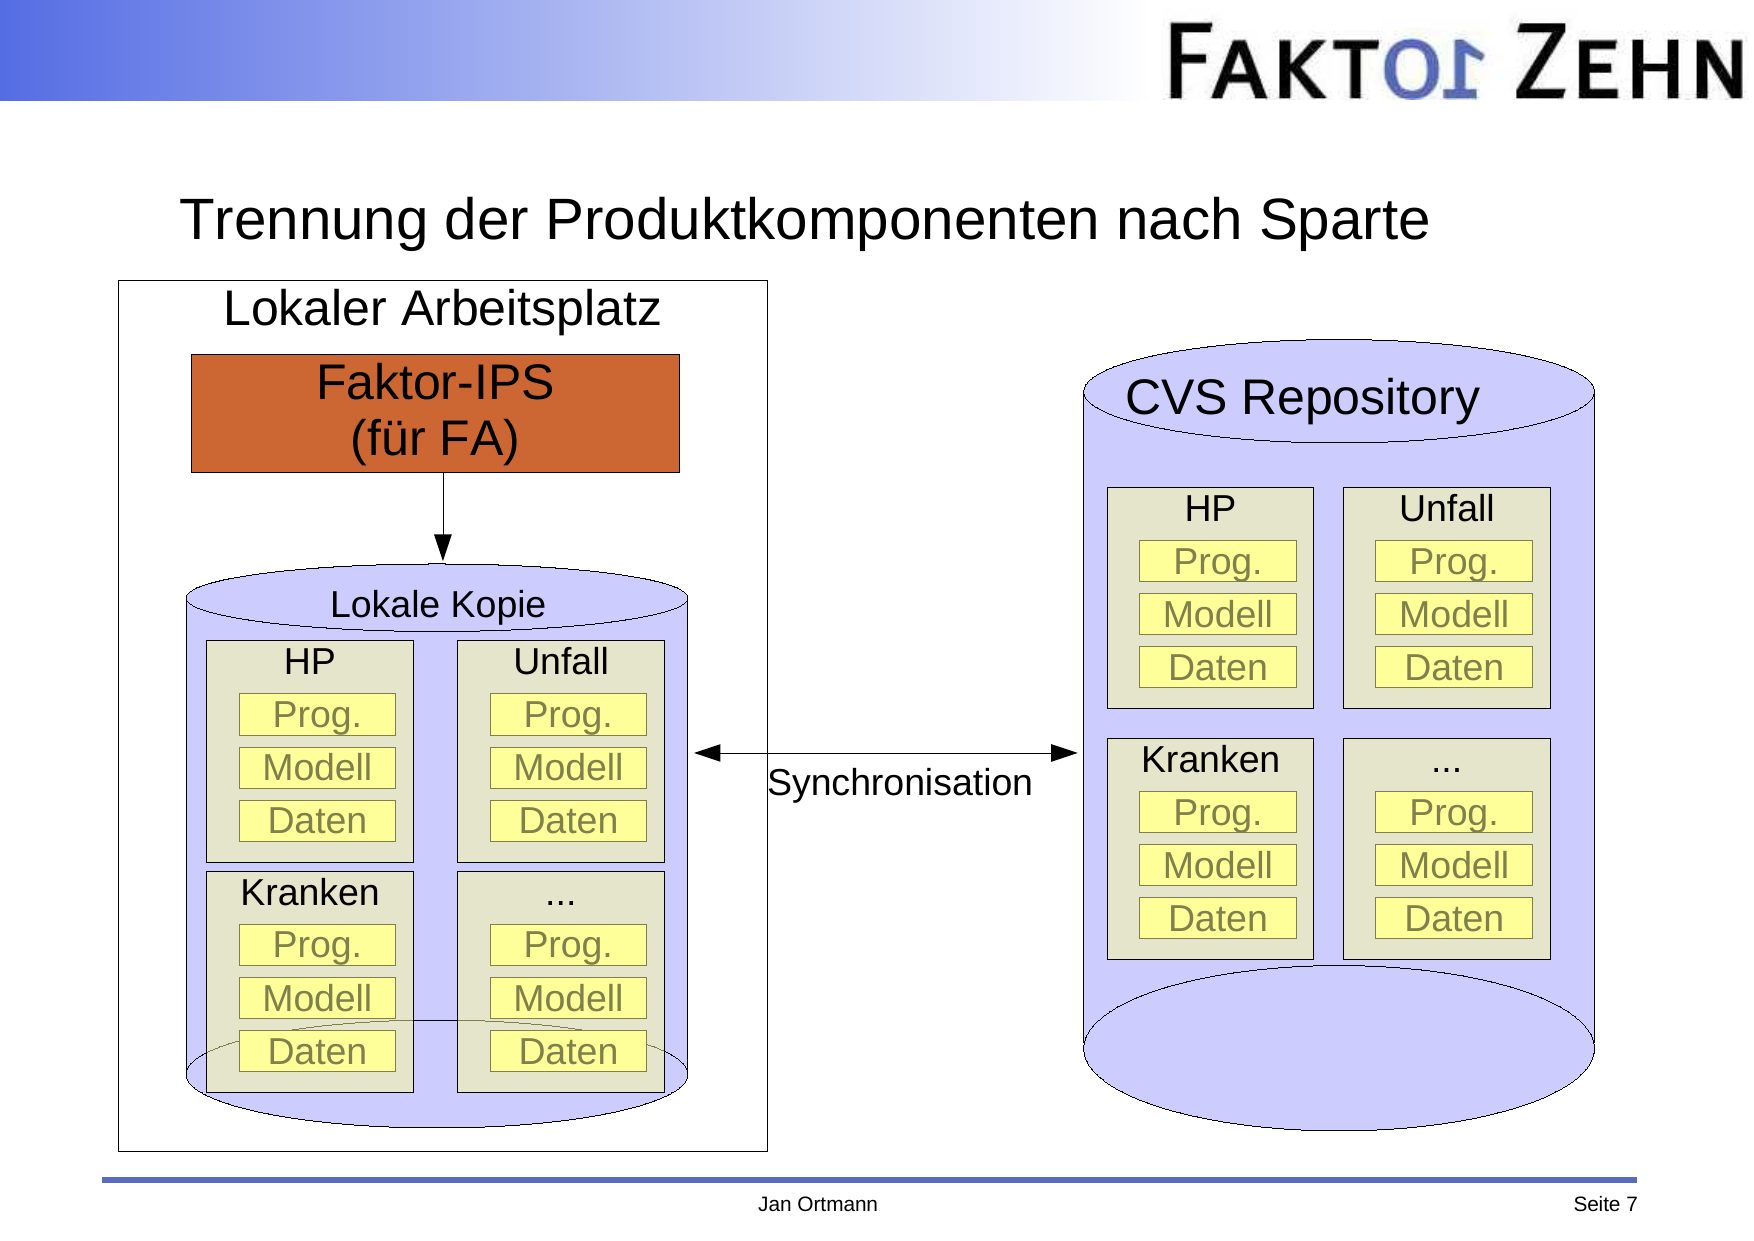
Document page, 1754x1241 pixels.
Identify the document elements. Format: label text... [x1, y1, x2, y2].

text_box Synchronisation [767, 761, 1033, 804]
text_box Unfall [457, 640, 665, 863]
text_box Kranken [1107, 738, 1314, 960]
text_box [1083, 339, 1595, 1131]
text_box Lokale Kopie [330, 583, 547, 626]
text_box CVS Repository [1125, 369, 1495, 425]
picture [1162, 7, 1752, 100]
text_box ... [1343, 738, 1551, 960]
text_box Unfall [1343, 487, 1551, 709]
text_box ... [457, 871, 665, 1093]
text_box Lokaler Arbeitsplatz [118, 280, 768, 1152]
text_box HP [1107, 487, 1314, 709]
title Trennung der Produktkomponenten nach Sparte [179, 142, 1610, 296]
text_box HP [206, 640, 414, 863]
text_box Kranken [206, 871, 414, 1093]
